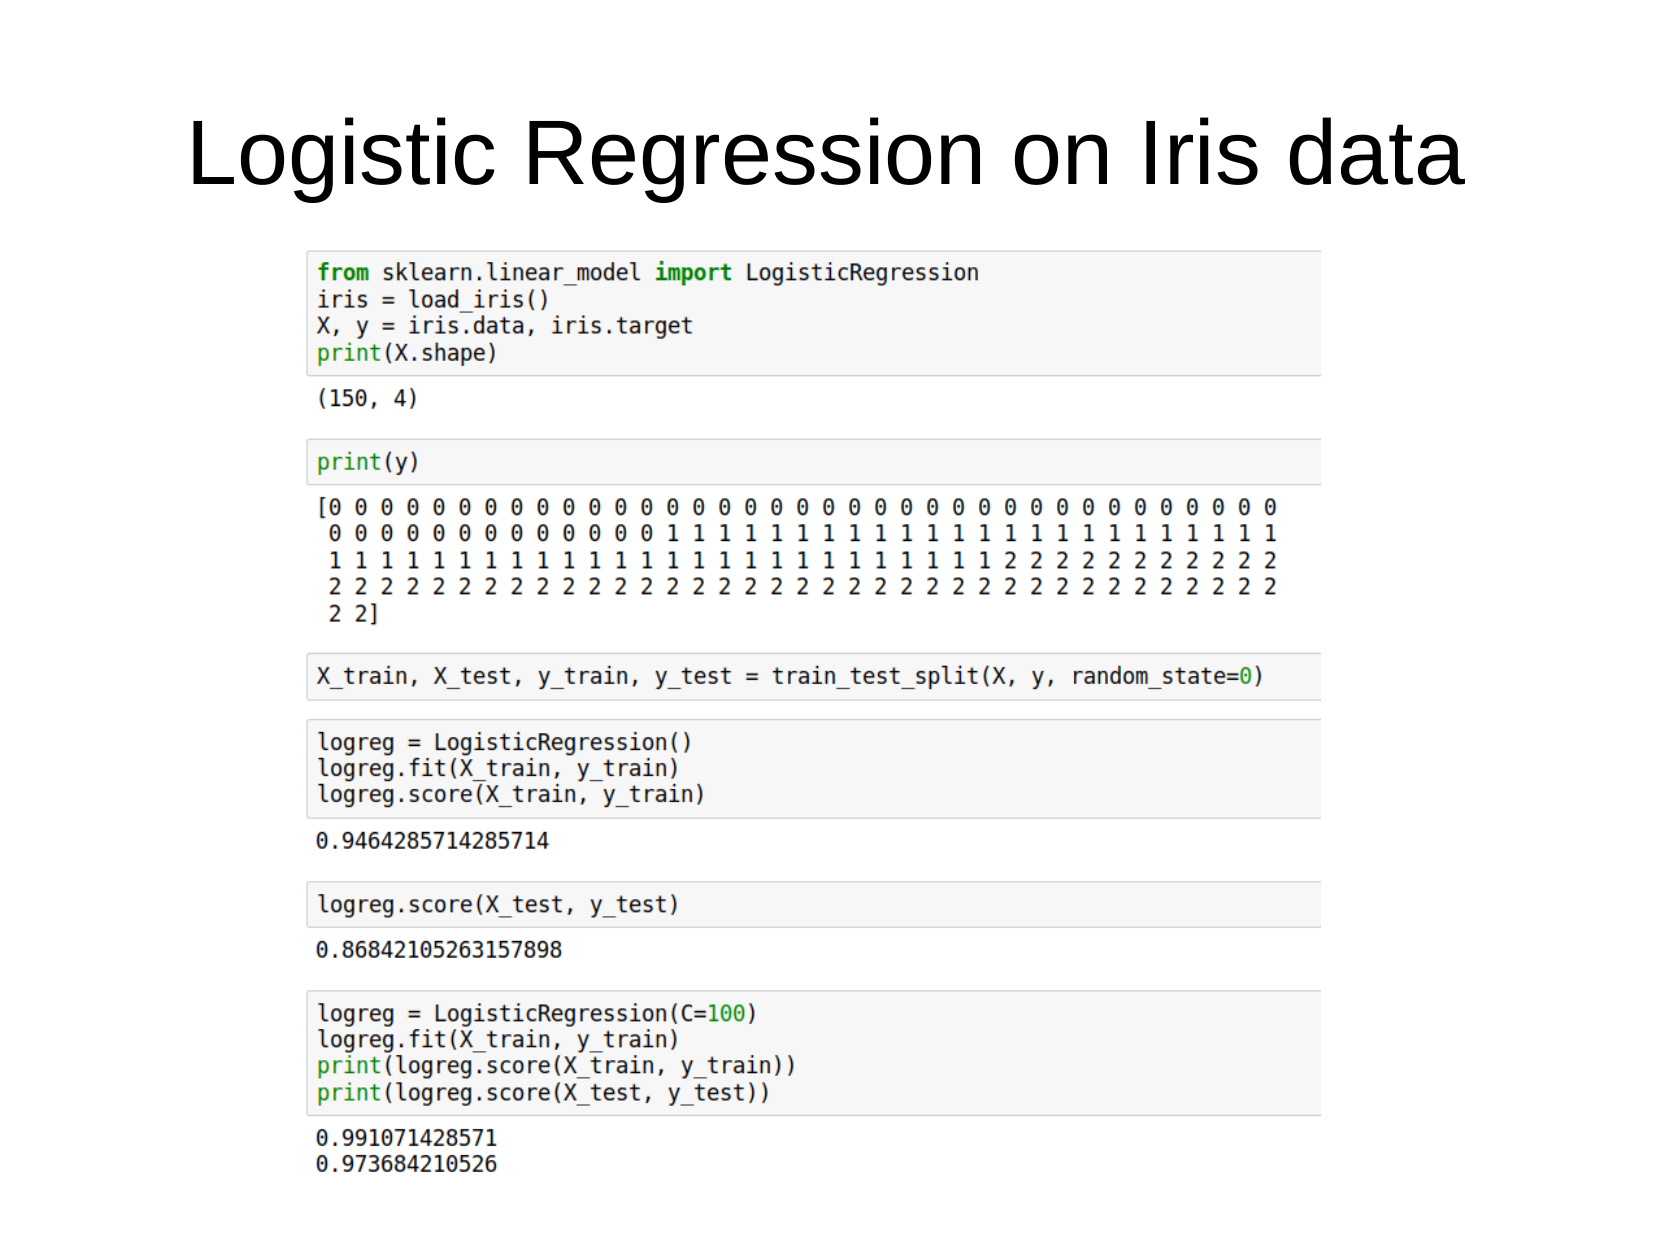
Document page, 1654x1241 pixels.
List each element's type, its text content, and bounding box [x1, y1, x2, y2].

picture [300, 257, 1321, 1186]
title Logistic Regression on Iris data [82, 49, 1571, 257]
